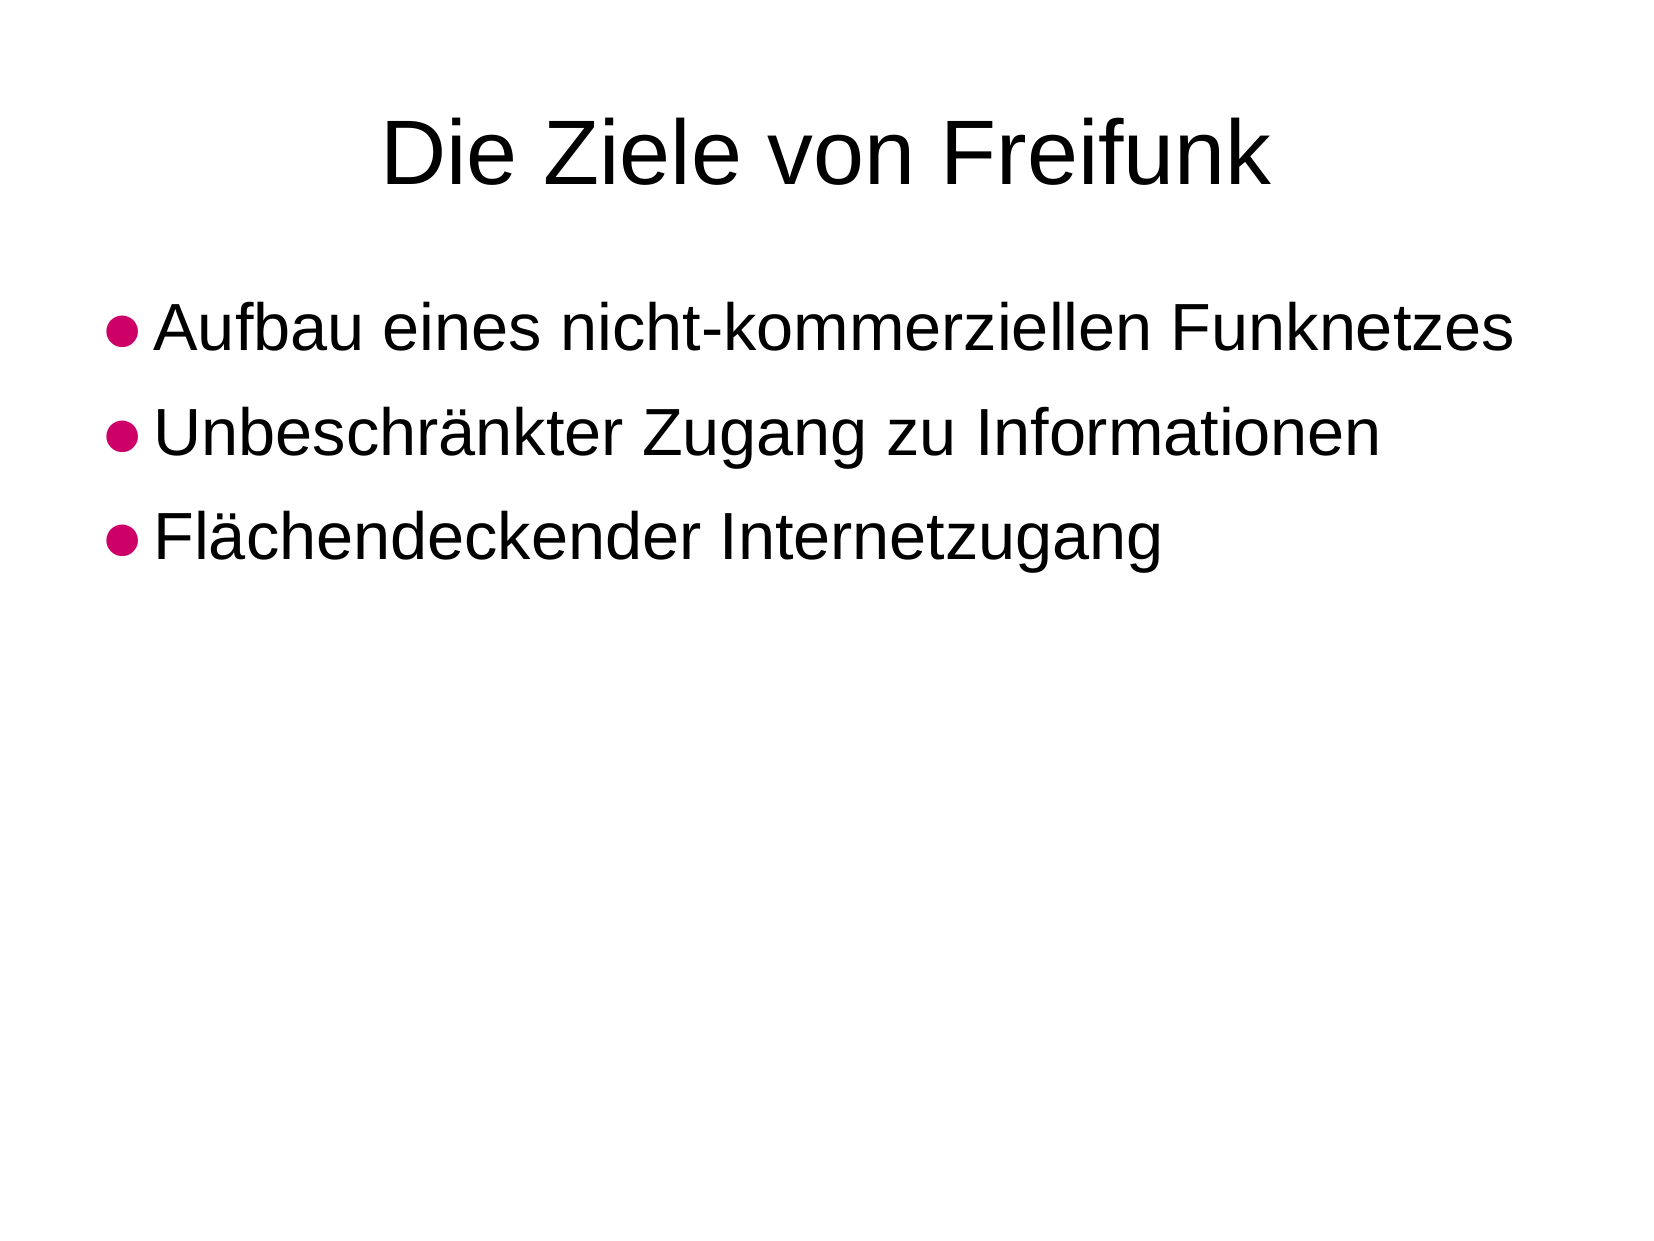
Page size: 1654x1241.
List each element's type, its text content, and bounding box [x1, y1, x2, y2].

title Die Ziele von Freifunk [82, 49, 1571, 257]
list Aufbau eines nicht-kommerziellen Funknetzes Unbeschränkter Zugang zu Informationen Flächendeckender Internetzugang [82, 290, 1571, 1010]
